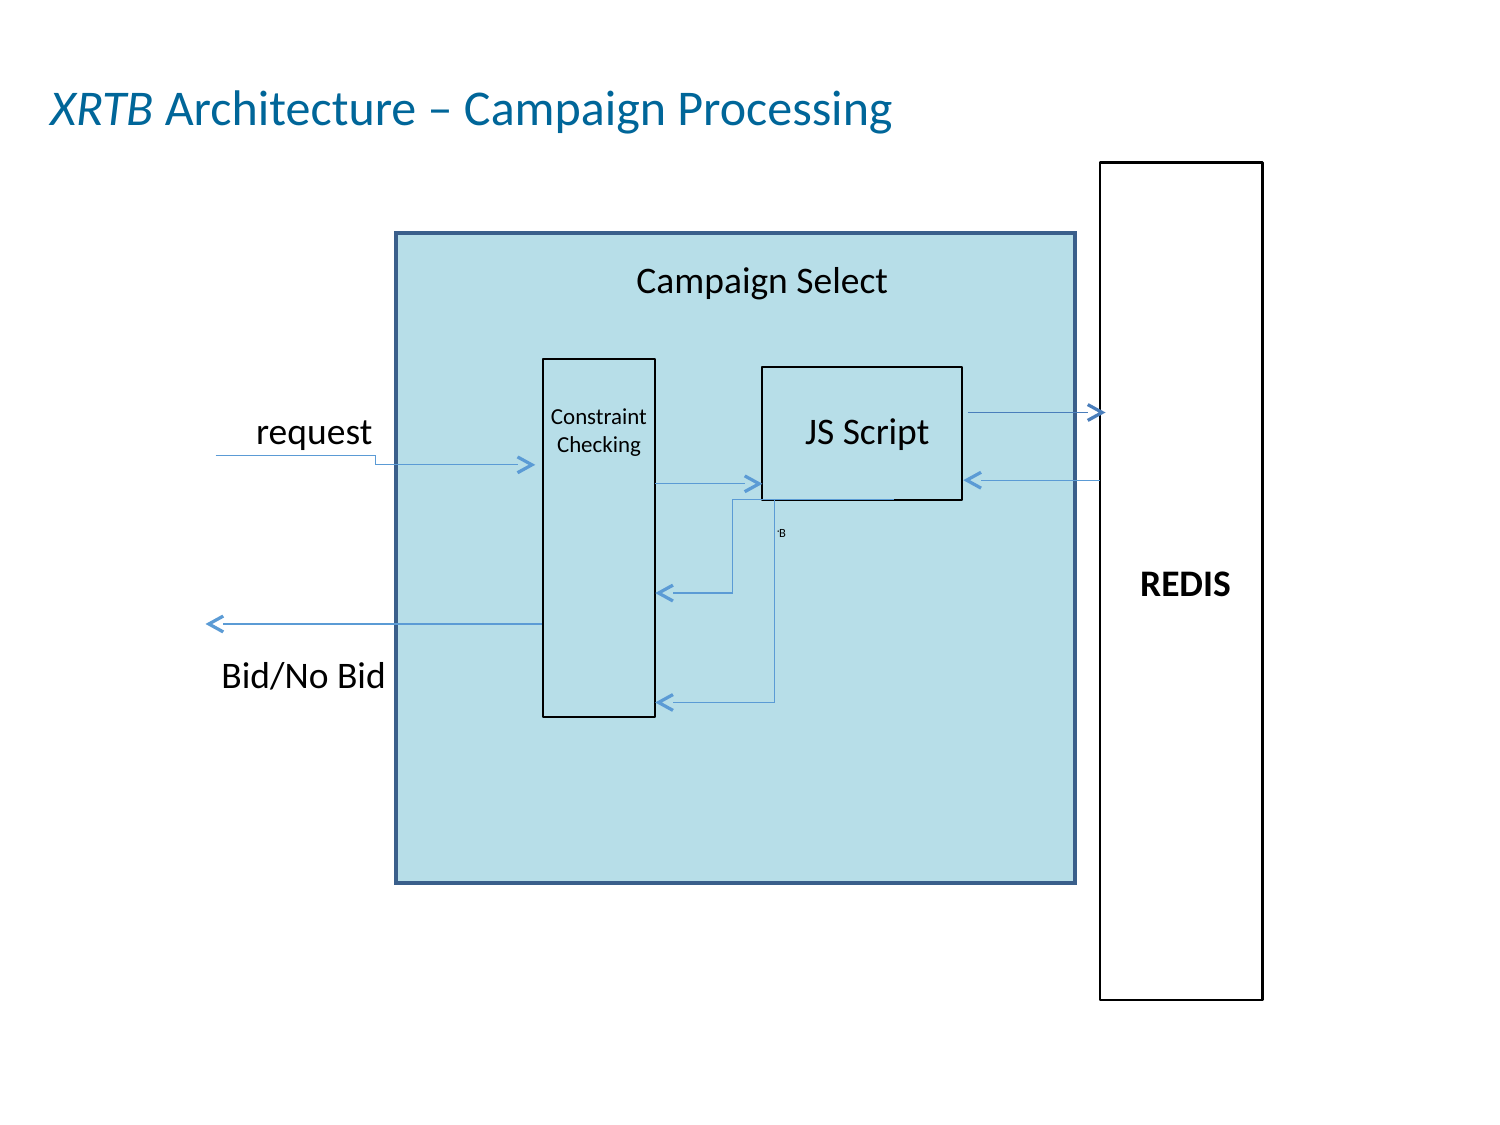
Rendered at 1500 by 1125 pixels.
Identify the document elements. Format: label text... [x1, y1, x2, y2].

text_box [396, 232, 1075, 883]
text_box XRTB Architecture – Campaign Processing [50, 75, 1463, 145]
text_box REDIS [1100, 162, 1263, 1000]
text_box Campaign Select [621, 248, 904, 309]
text_box [544, 360, 654, 394]
text_box [544, 465, 654, 716]
text_box B [762, 367, 963, 500]
text_box Constraint Checking [535, 394, 663, 465]
text_box Bid/No Bid [206, 643, 402, 704]
text_box JS Script [790, 399, 945, 460]
text_box request [241, 399, 388, 460]
